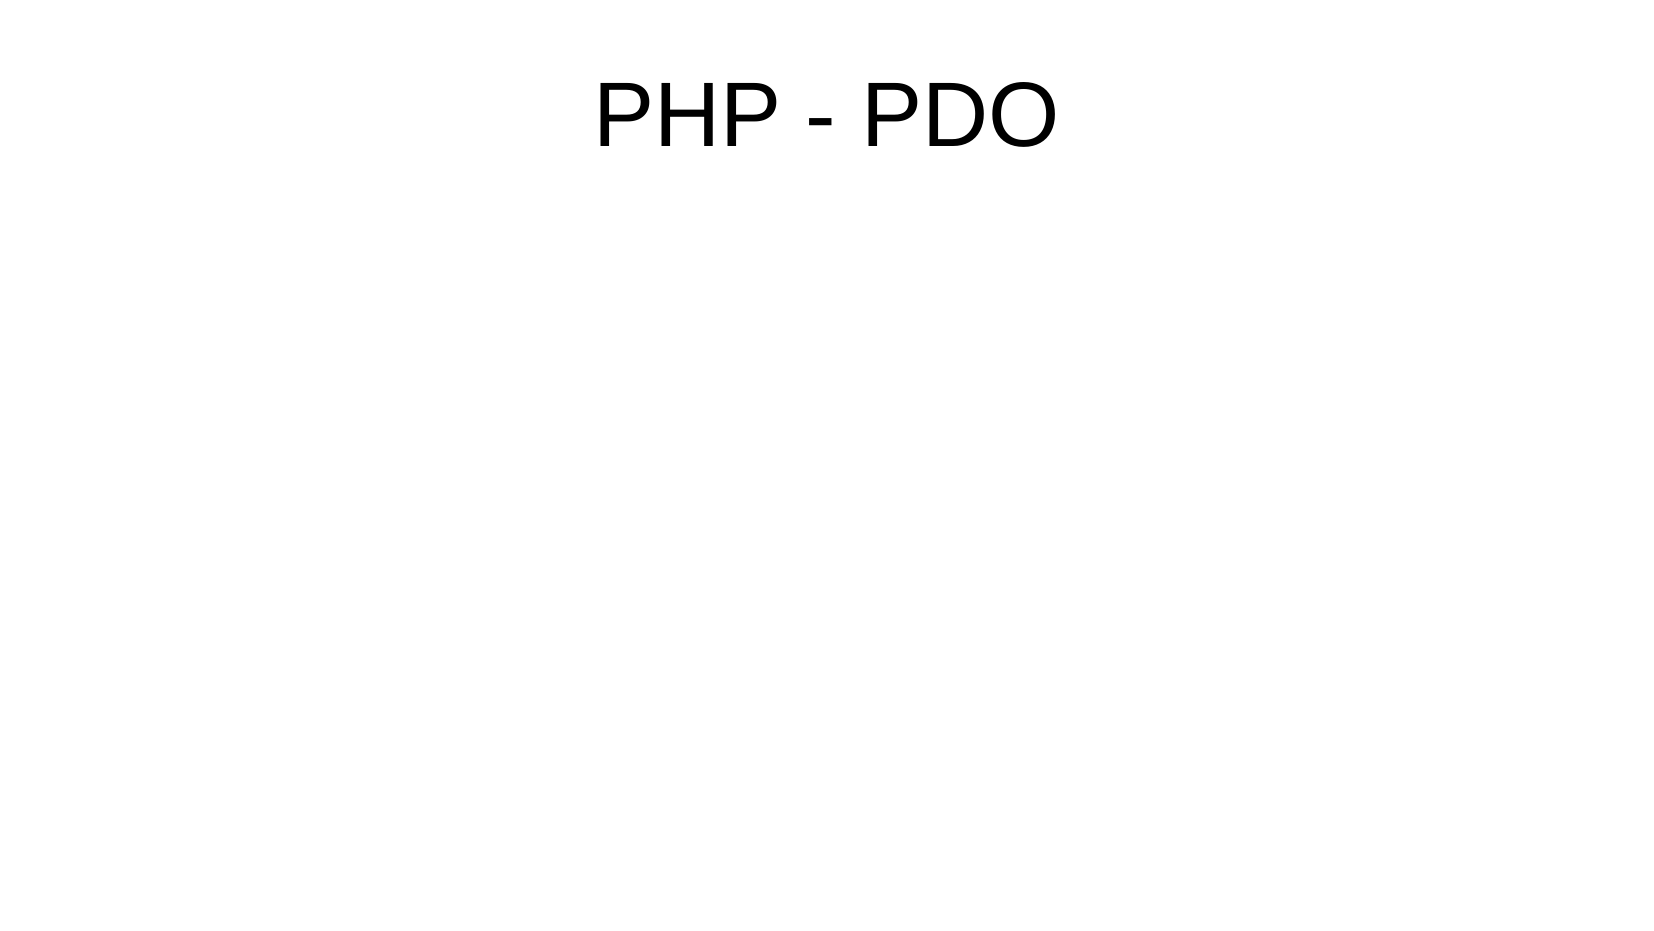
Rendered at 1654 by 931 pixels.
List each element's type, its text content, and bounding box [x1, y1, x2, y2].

title PHP - PDO [82, 37, 1571, 193]
